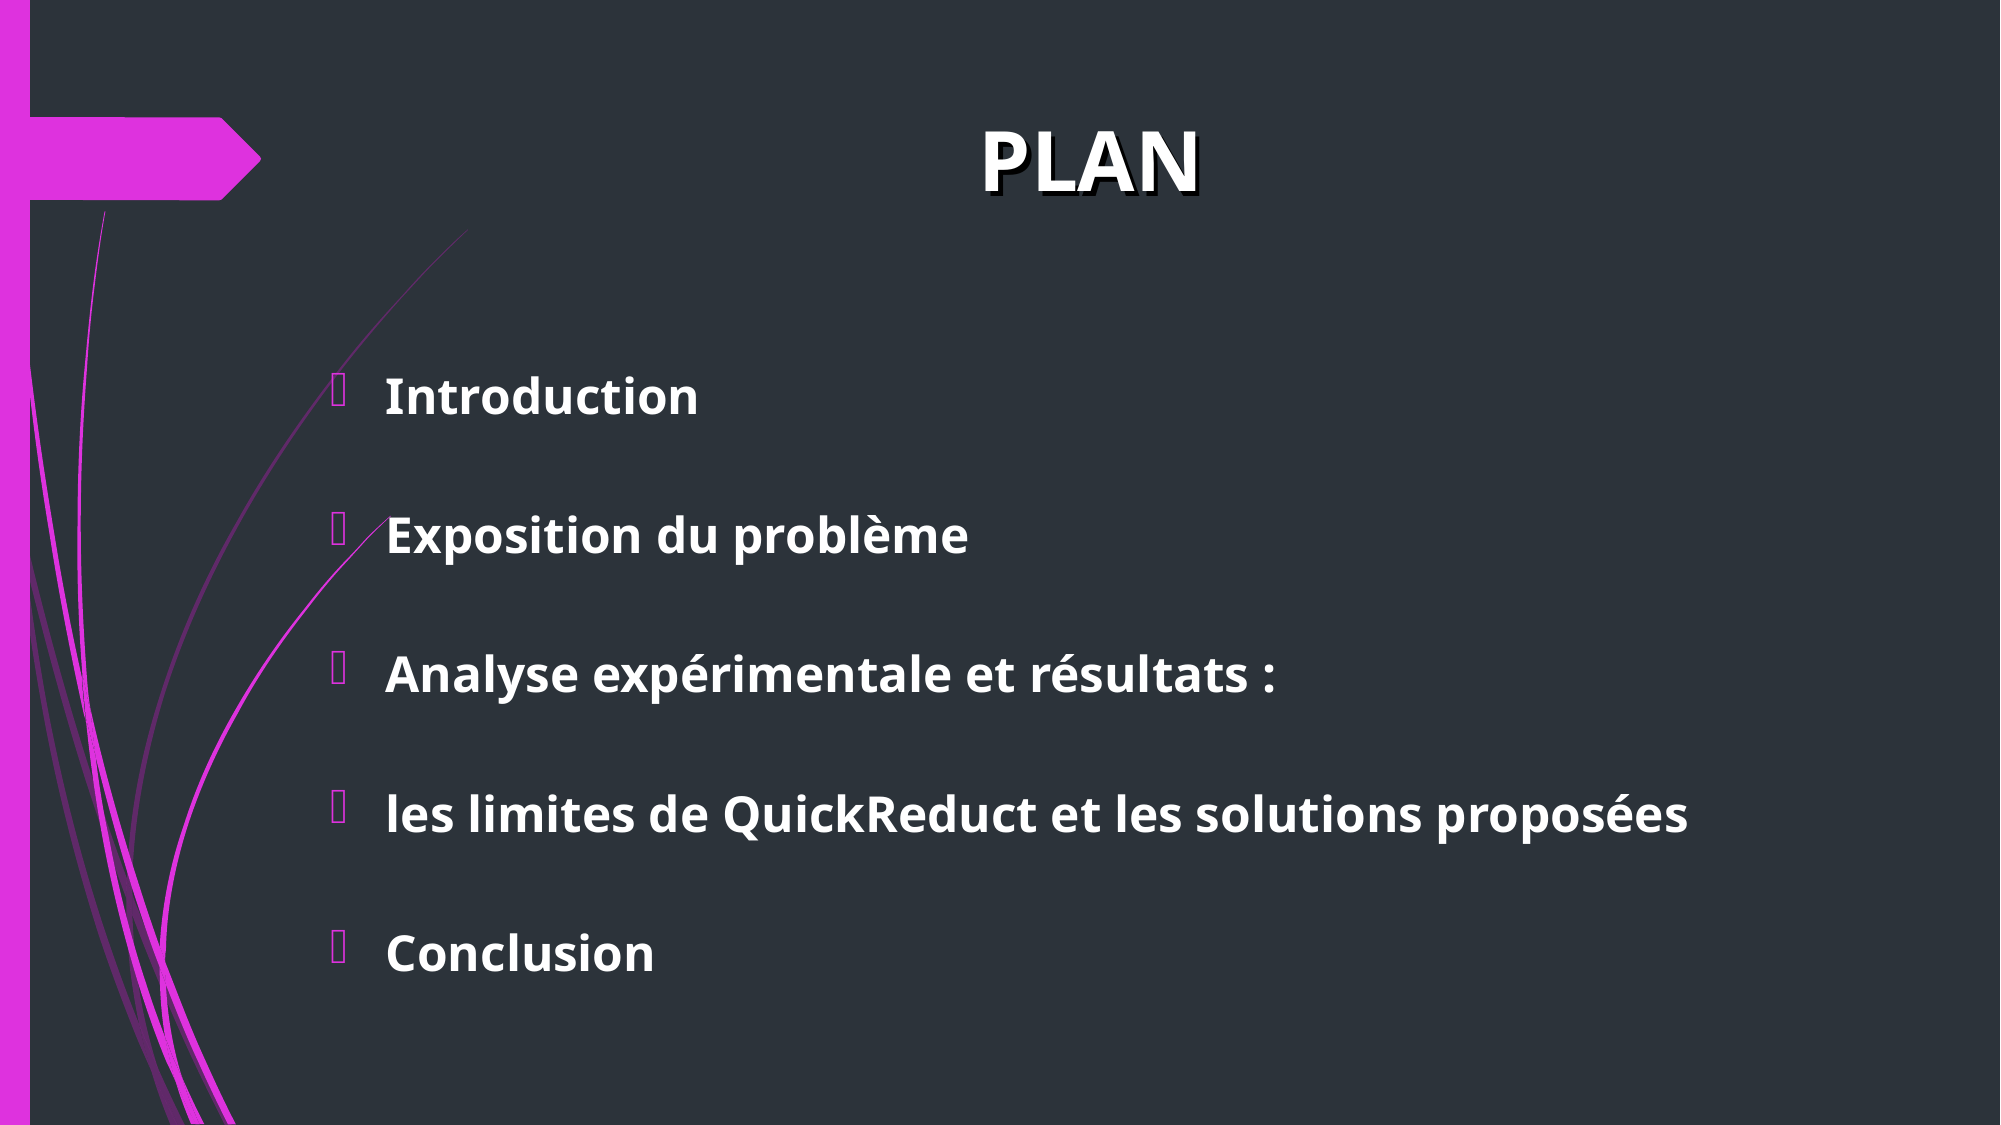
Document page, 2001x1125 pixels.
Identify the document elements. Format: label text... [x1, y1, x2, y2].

list Introduction Exposition du problème Analyse expérimentale et résultats : les limites de QuickReduct et les solutions proposées Conclusion [315, 297, 1888, 1125]
title PLAN [360, 101, 1823, 210]
